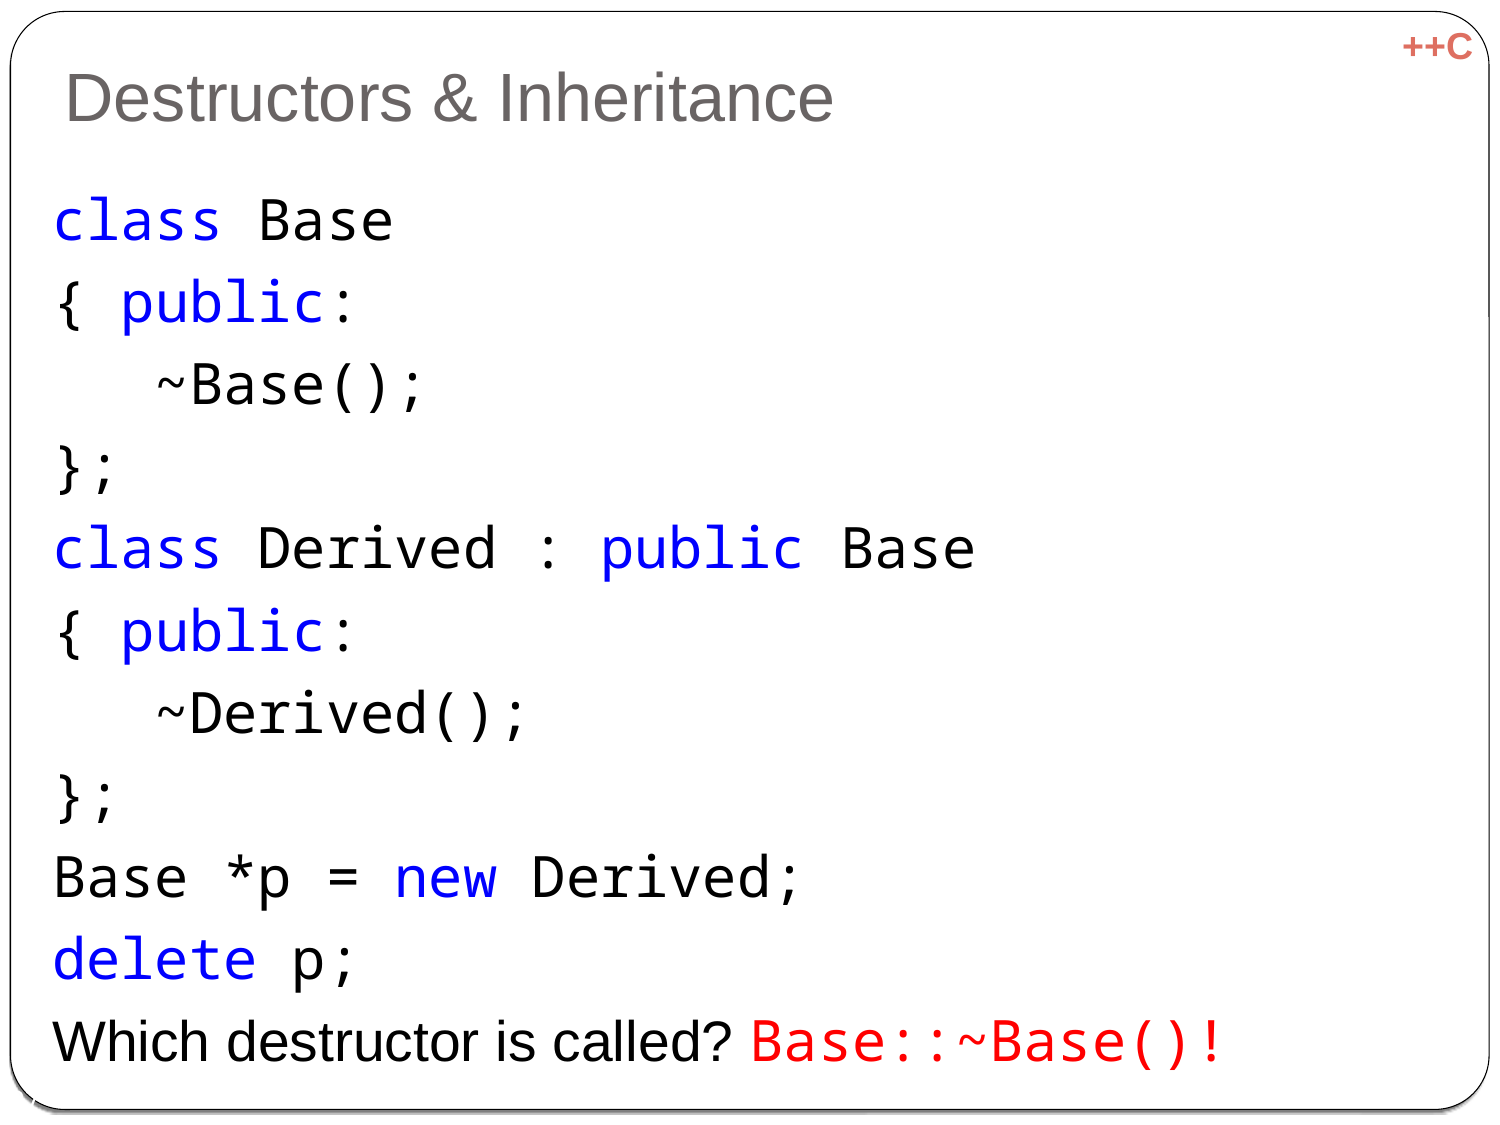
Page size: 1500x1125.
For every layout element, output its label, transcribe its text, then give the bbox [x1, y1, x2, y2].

list class Base { public: ~Base(); }; class Derived : public Base { public: ~Derived(); }; Base *p = new Derived; delete p; Which destructor is called? Base::~Base()! [37, 162, 1463, 1088]
slide_number <number> [0, 1074, 50, 1125]
title Destructors & Inheritance [50, 45, 1450, 150]
